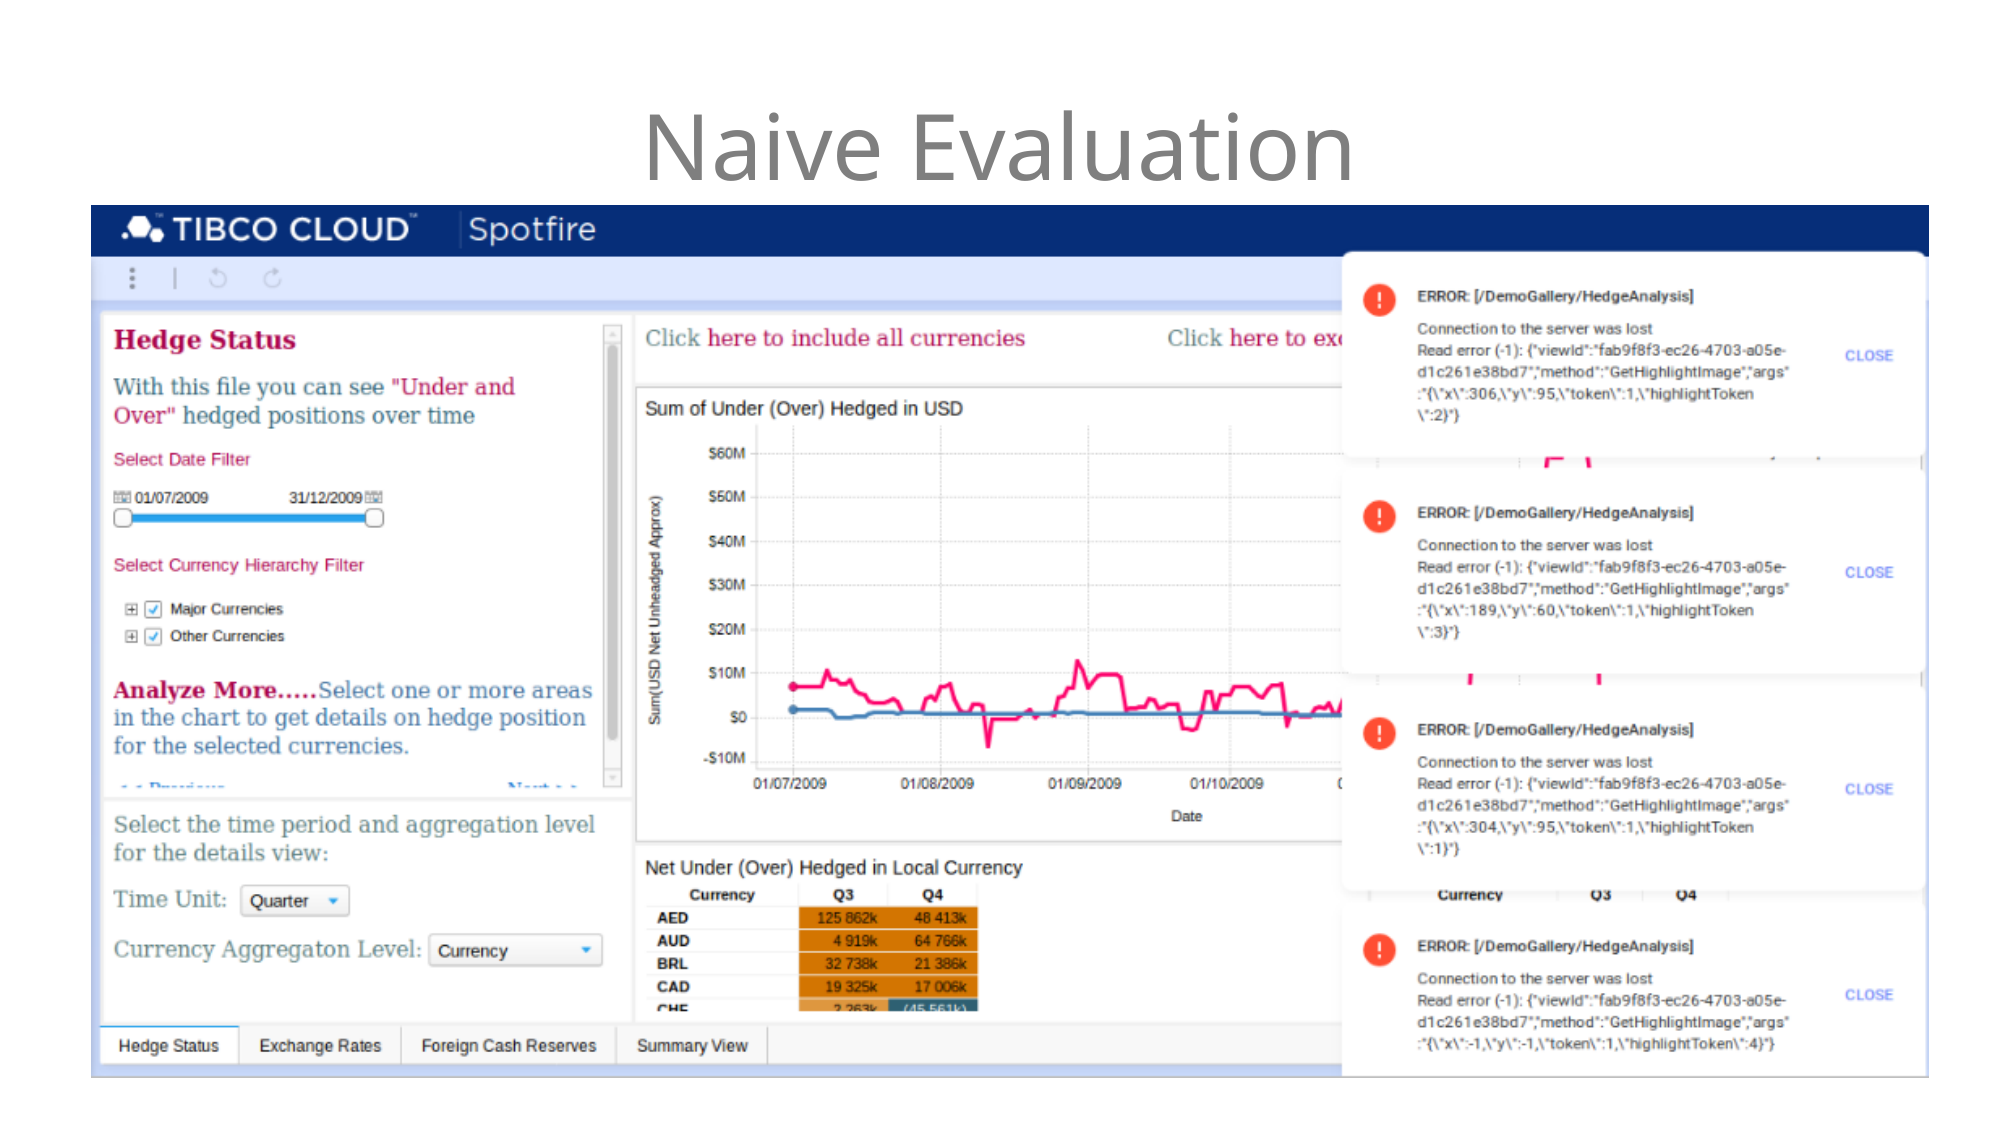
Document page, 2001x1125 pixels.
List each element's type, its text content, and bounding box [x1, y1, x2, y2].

text_box Naive Evaluation [215, 42, 1785, 260]
picture [91, 205, 1929, 1078]
